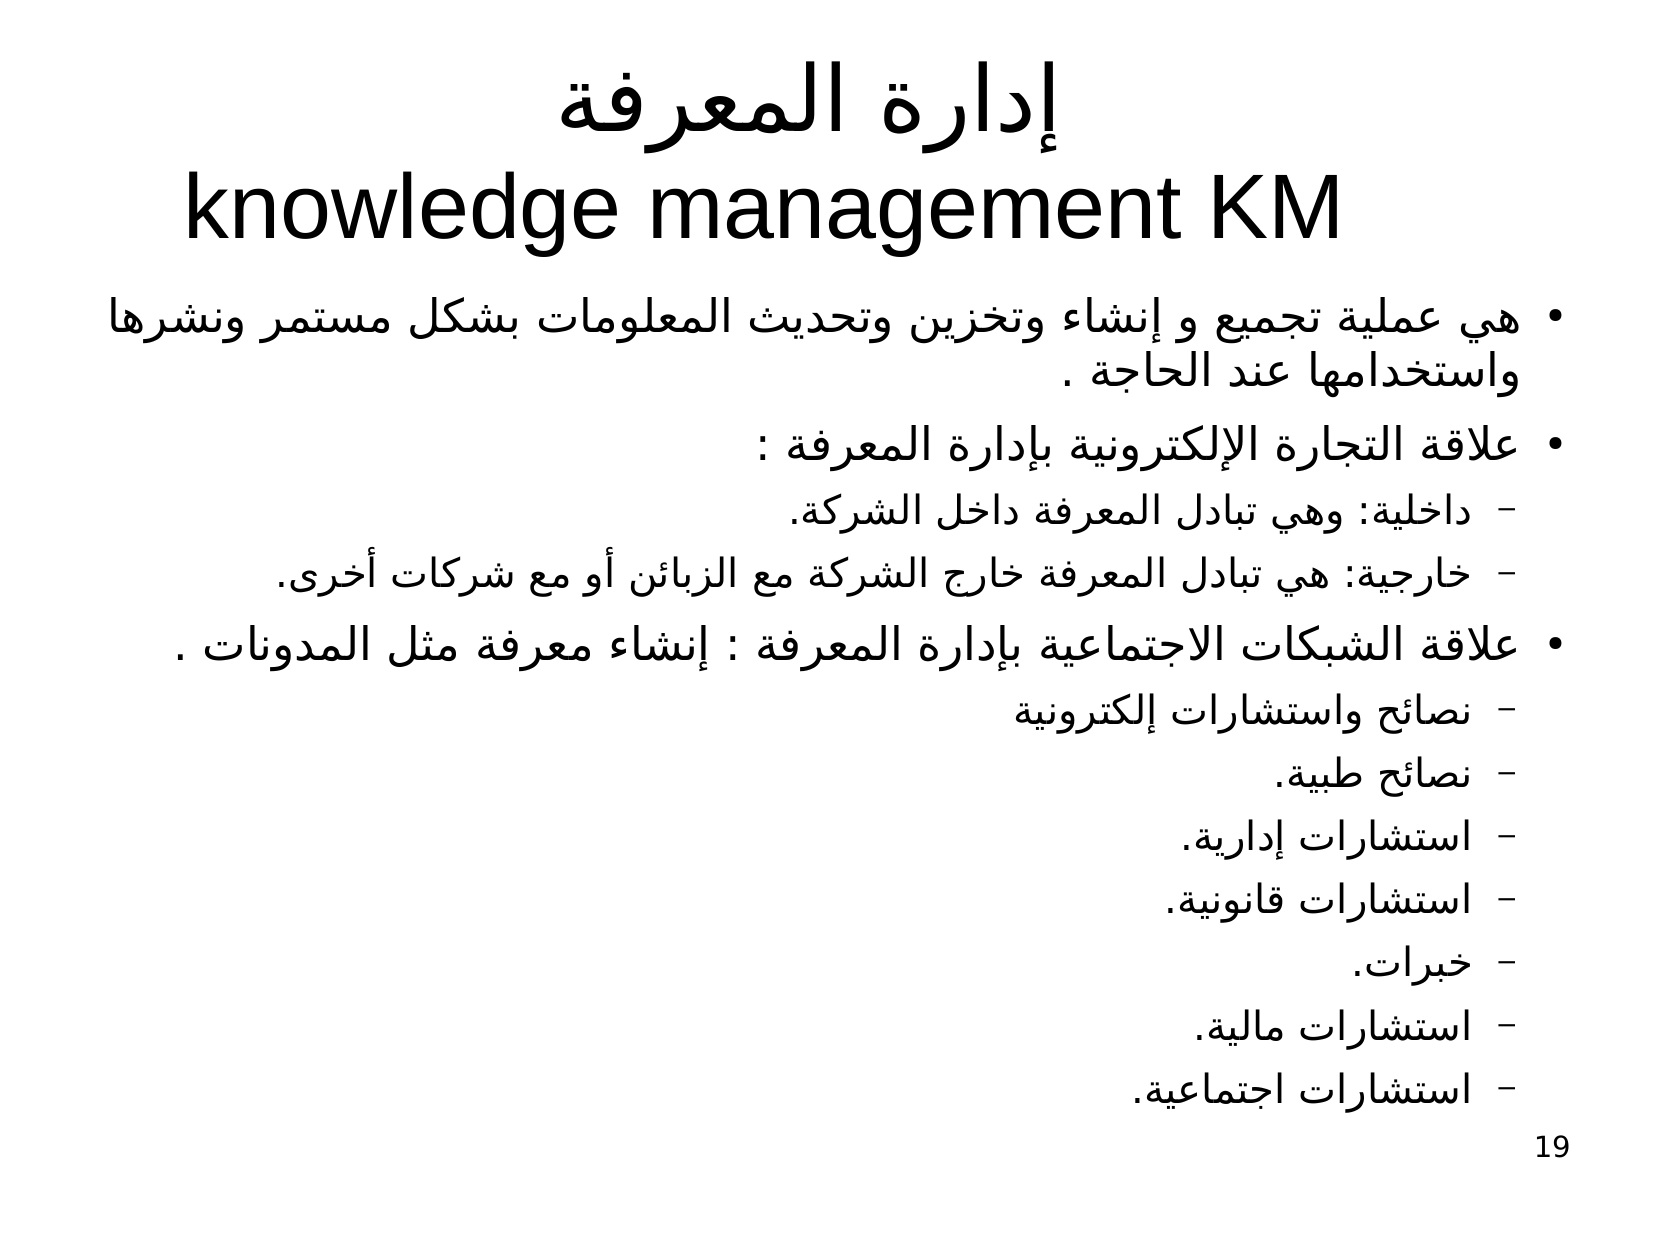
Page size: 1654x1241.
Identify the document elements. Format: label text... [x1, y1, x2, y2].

title إدارة المعرفة knowledge management KM [82, 41, 1571, 265]
list هي عملية تجميع و إنشاء وتخزين وتحديث المعلومات بشكل مستمر ونشرها واستخدامها عند الحاجة . علاقة التجارة الإلكترونية بإدارة المعرفة : داخلية: وهي تبادل المعرفة داخل الشركة. خارجية: هي تبادل المعرفة خارج الشركة مع الزبائن أو مع شركات أخرى. علاقة الشبكات الاجتماعية بإدارة المعرفة : إنشاء معرفة مثل المدونات . نصائح واستشارات إلكترونية نصائح طبية. استشارات إدارية. استشارات قانونية. خبرات. استشارات مالية. استشارات اجتماعية. [82, 290, 1571, 1123]
